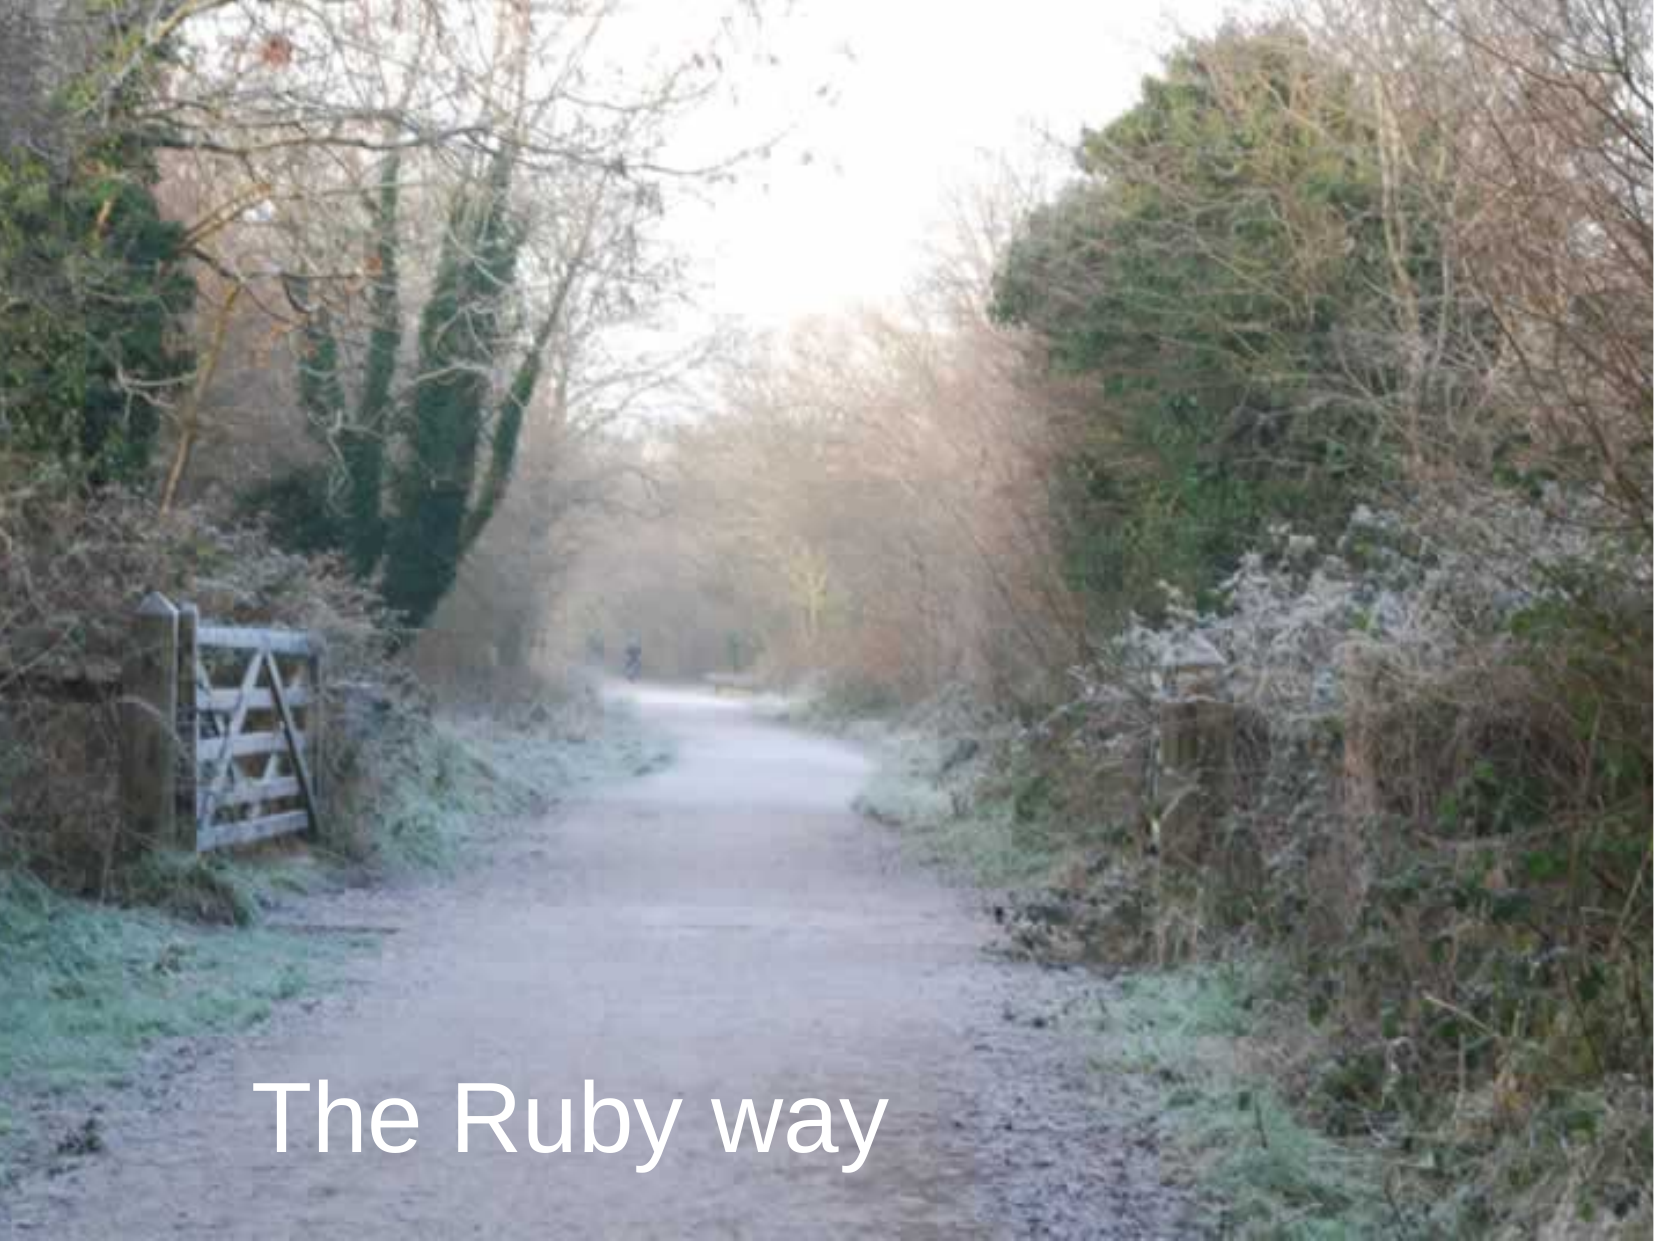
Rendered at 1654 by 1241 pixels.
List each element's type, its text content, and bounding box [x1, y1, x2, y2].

text_box The Ruby way [236, 1054, 905, 1182]
picture [0, 0, 1654, 1241]
